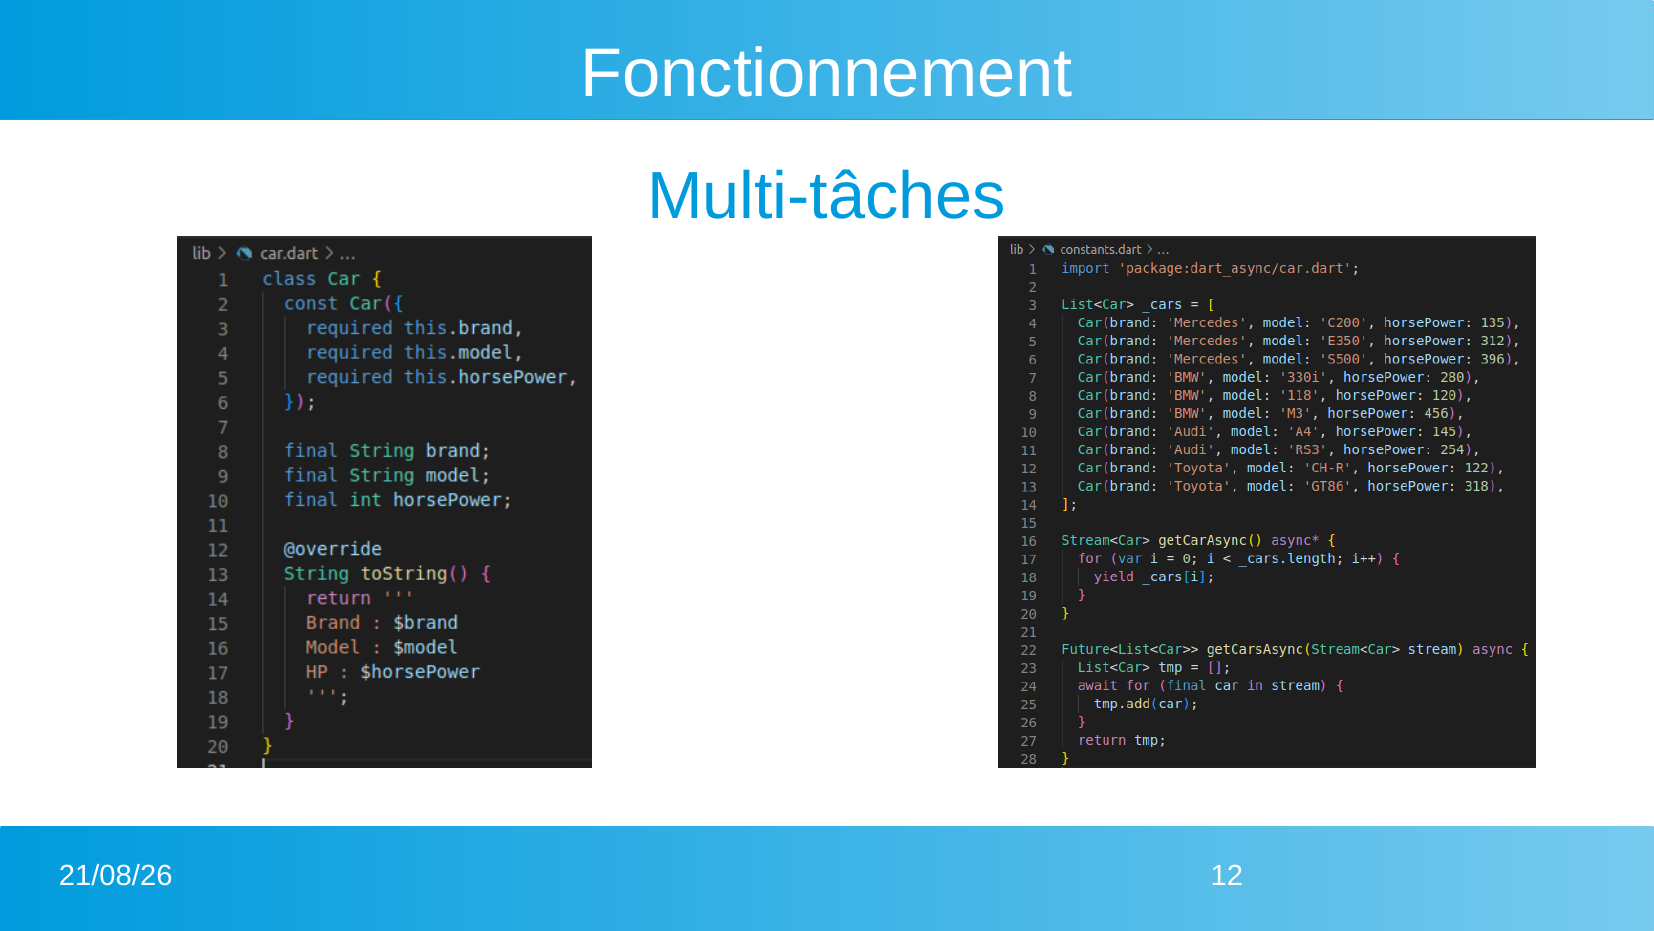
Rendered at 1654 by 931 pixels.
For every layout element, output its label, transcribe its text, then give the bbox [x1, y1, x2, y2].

text_box [1210, 856, 1595, 916]
picture [177, 236, 592, 768]
title Fonctionnement [59, 29, 1595, 108]
subtitle Multi-tâches [59, 147, 1595, 237]
text_box [59, 856, 443, 916]
picture [998, 236, 1536, 768]
